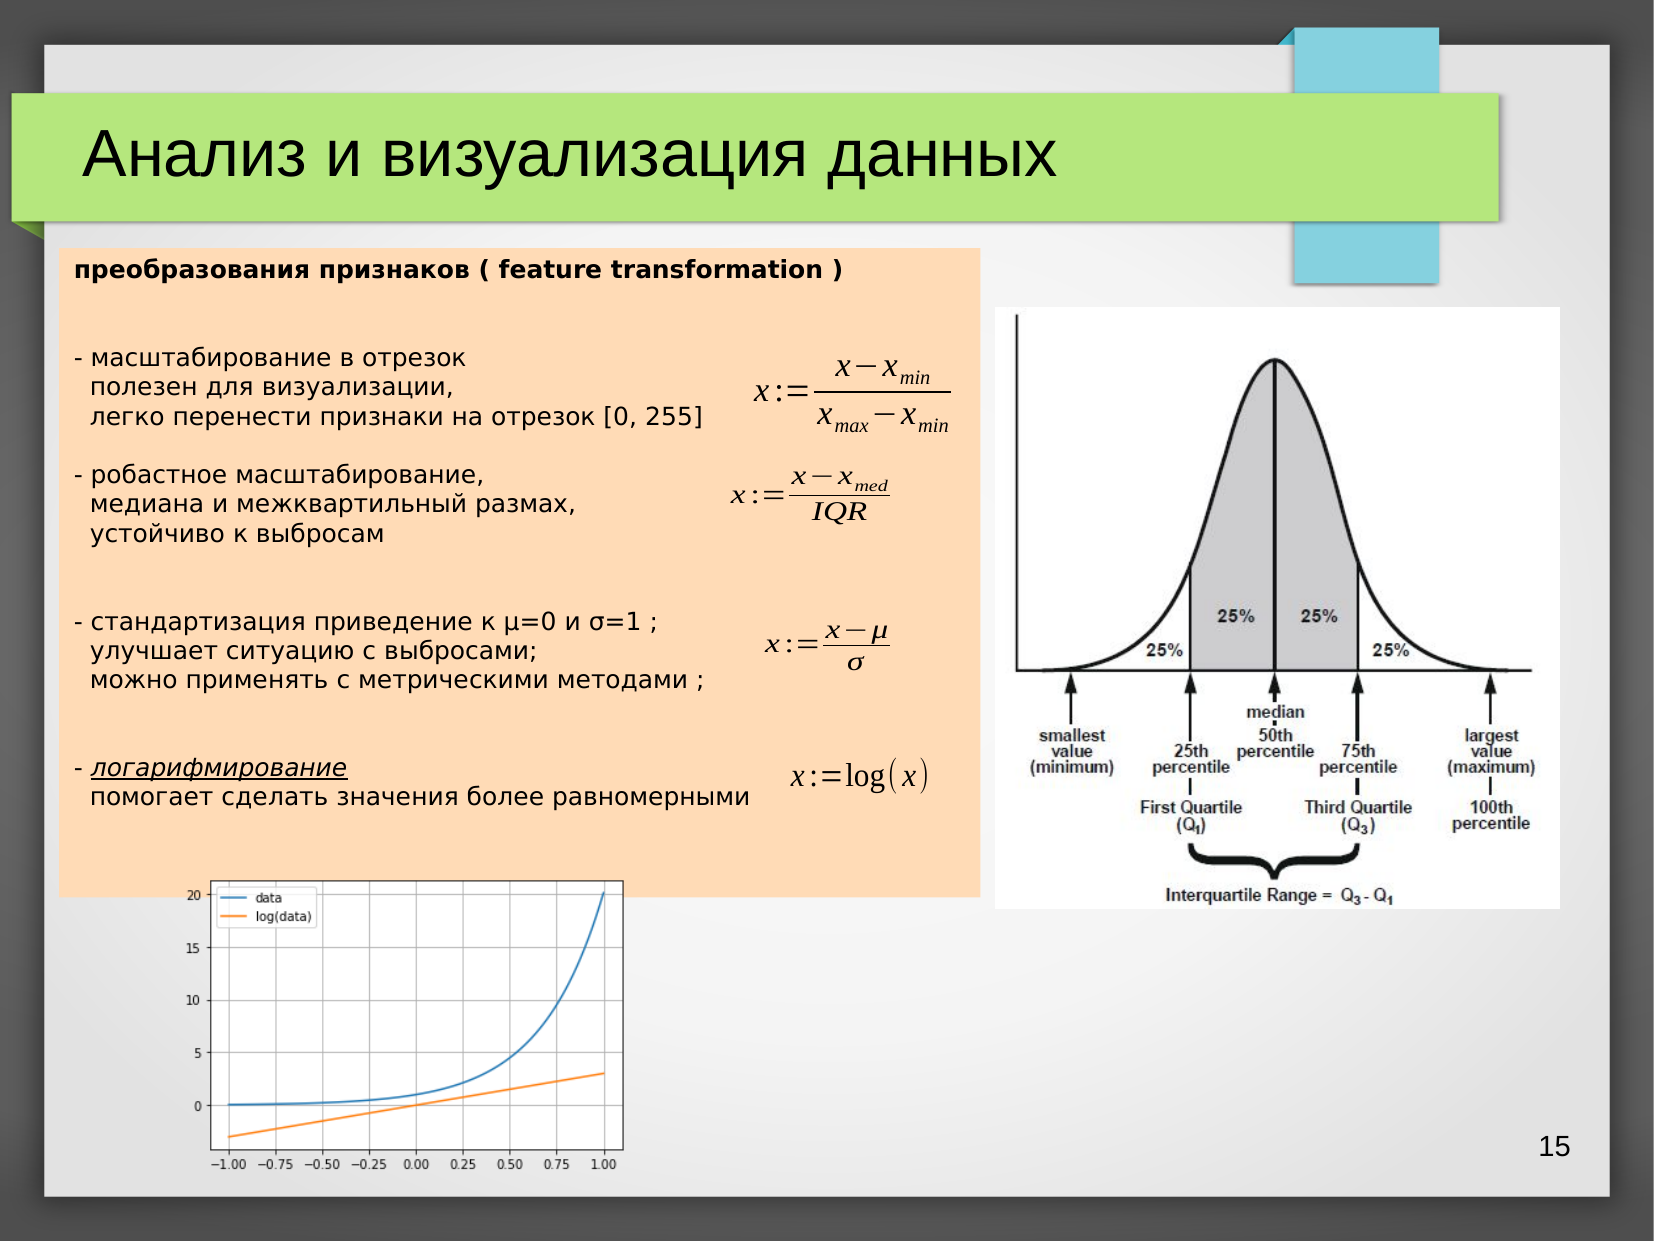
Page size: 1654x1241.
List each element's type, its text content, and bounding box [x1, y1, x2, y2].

title Анализ и визуализация данных [82, 94, 1264, 213]
picture [0, 0, 1654, 1241]
chart [747, 346, 957, 438]
chart [755, 614, 898, 677]
chart [721, 460, 898, 527]
text_box преобразования признаков ( feature transformation ) - масштабирование в отрезок полезен для визуализации, легко перенести признаки на отрезок [0, 255] - робастное масштабирование, медиана и межквартильный размах, устойчиво к выбросам - стандартизация приведение к μ=0 и σ=1 ; улучшает ситуацию с выбросами; можно применять с метрическими методами ; - логарифмирование помогает сделать значения более равномерными [59, 248, 981, 898]
chart [784, 755, 934, 797]
